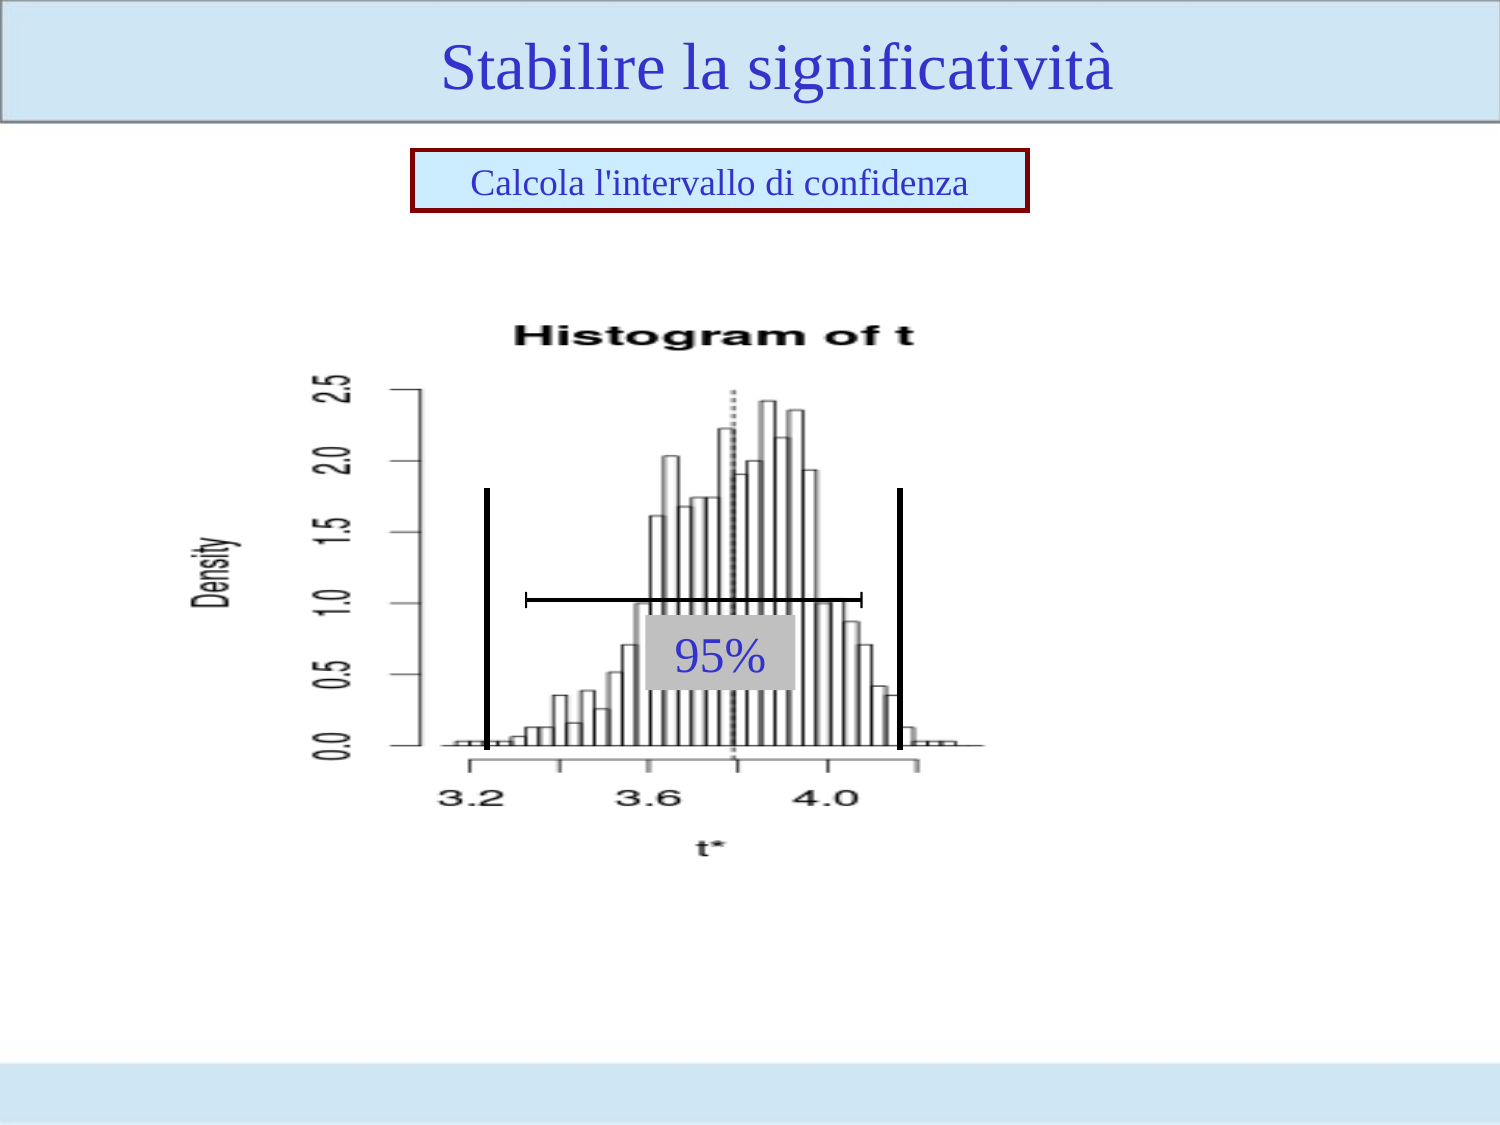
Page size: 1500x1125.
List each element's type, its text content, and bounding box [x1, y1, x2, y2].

picture [0, 0, 1500, 1125]
title Stabilire la significatività [215, 15, 1341, 111]
text_box 95% [645, 615, 796, 691]
text_box Calcola l'intervallo di confidenza [412, 149, 1028, 211]
